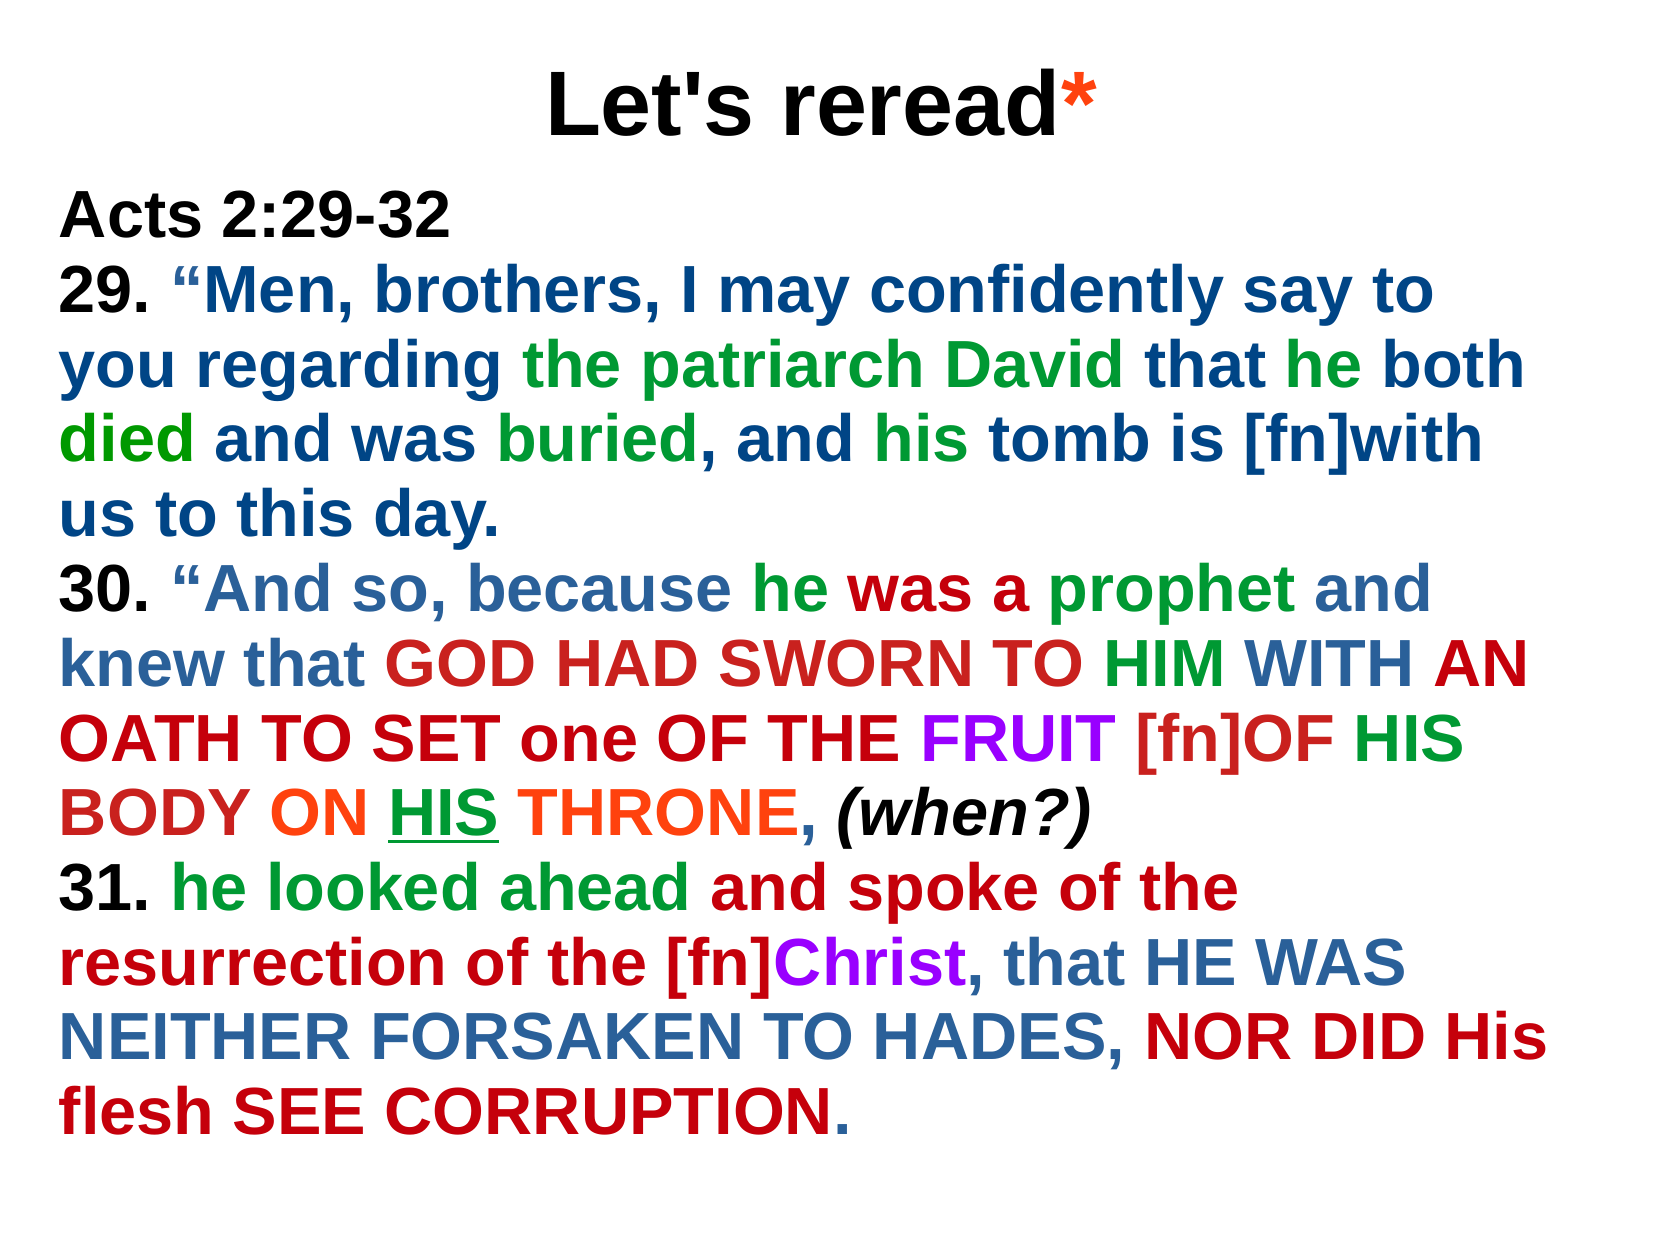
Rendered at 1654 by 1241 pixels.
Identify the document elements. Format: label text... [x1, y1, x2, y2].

title Let's reread* [76, 0, 1565, 208]
list Acts 2:29-32 29. “Men, brothers, I may confidently say to you regarding the patriarch David that he both died and was buried, and his tomb is [fn]with us to this day. 30. “And so, because he was a prophet and knew that GOD HAD SWORN TO HIM WITH AN OATH TO SET one OF THE FRUIT [fn]OF HIS BODY ON HIS THRONE, (when?) 31. he looked ahead and spoke of the resurrection of the [fn]Christ, that HE WAS NEITHER FORSAKEN TO HADES, NOR DID His flesh SEE CORRUPTION. [59, 177, 1571, 1224]
